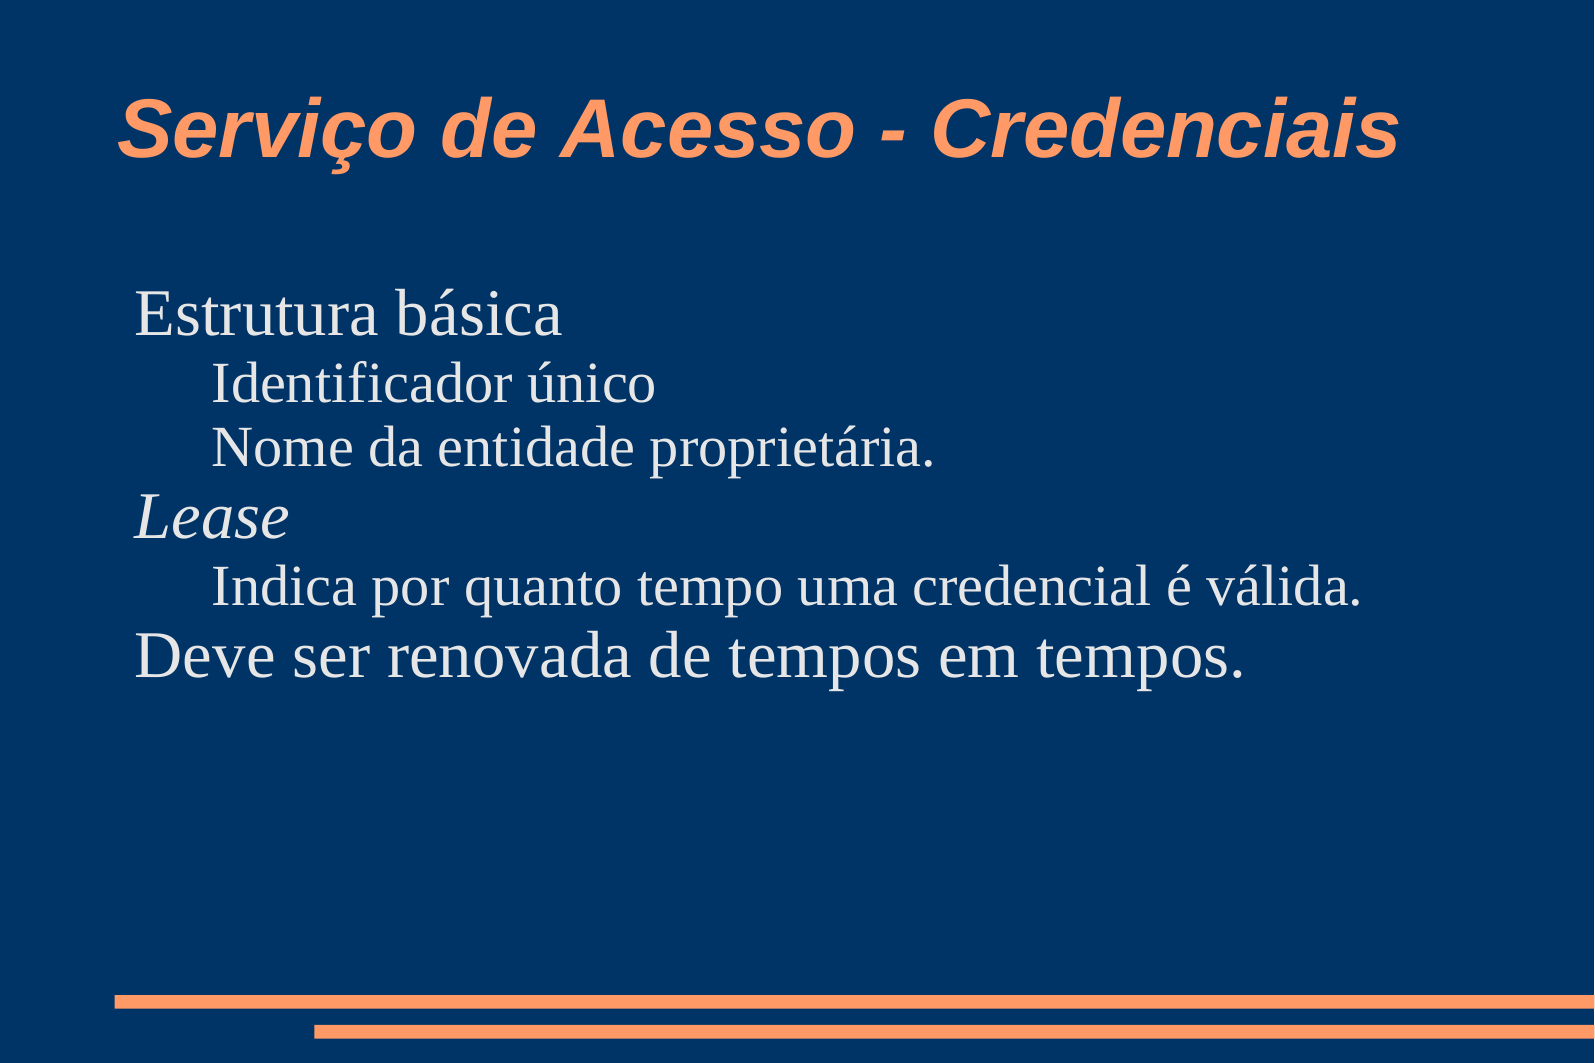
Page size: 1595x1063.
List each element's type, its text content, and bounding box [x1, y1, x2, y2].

title Serviço de Acesso - Credenciais [117, 39, 1479, 218]
list Estrutura básica Identificador único Nome da entidade proprietária. Lease Indica por quanto tempo uma credencial é válida. Deve ser renovada de tempos em tempos. [117, 276, 1505, 971]
